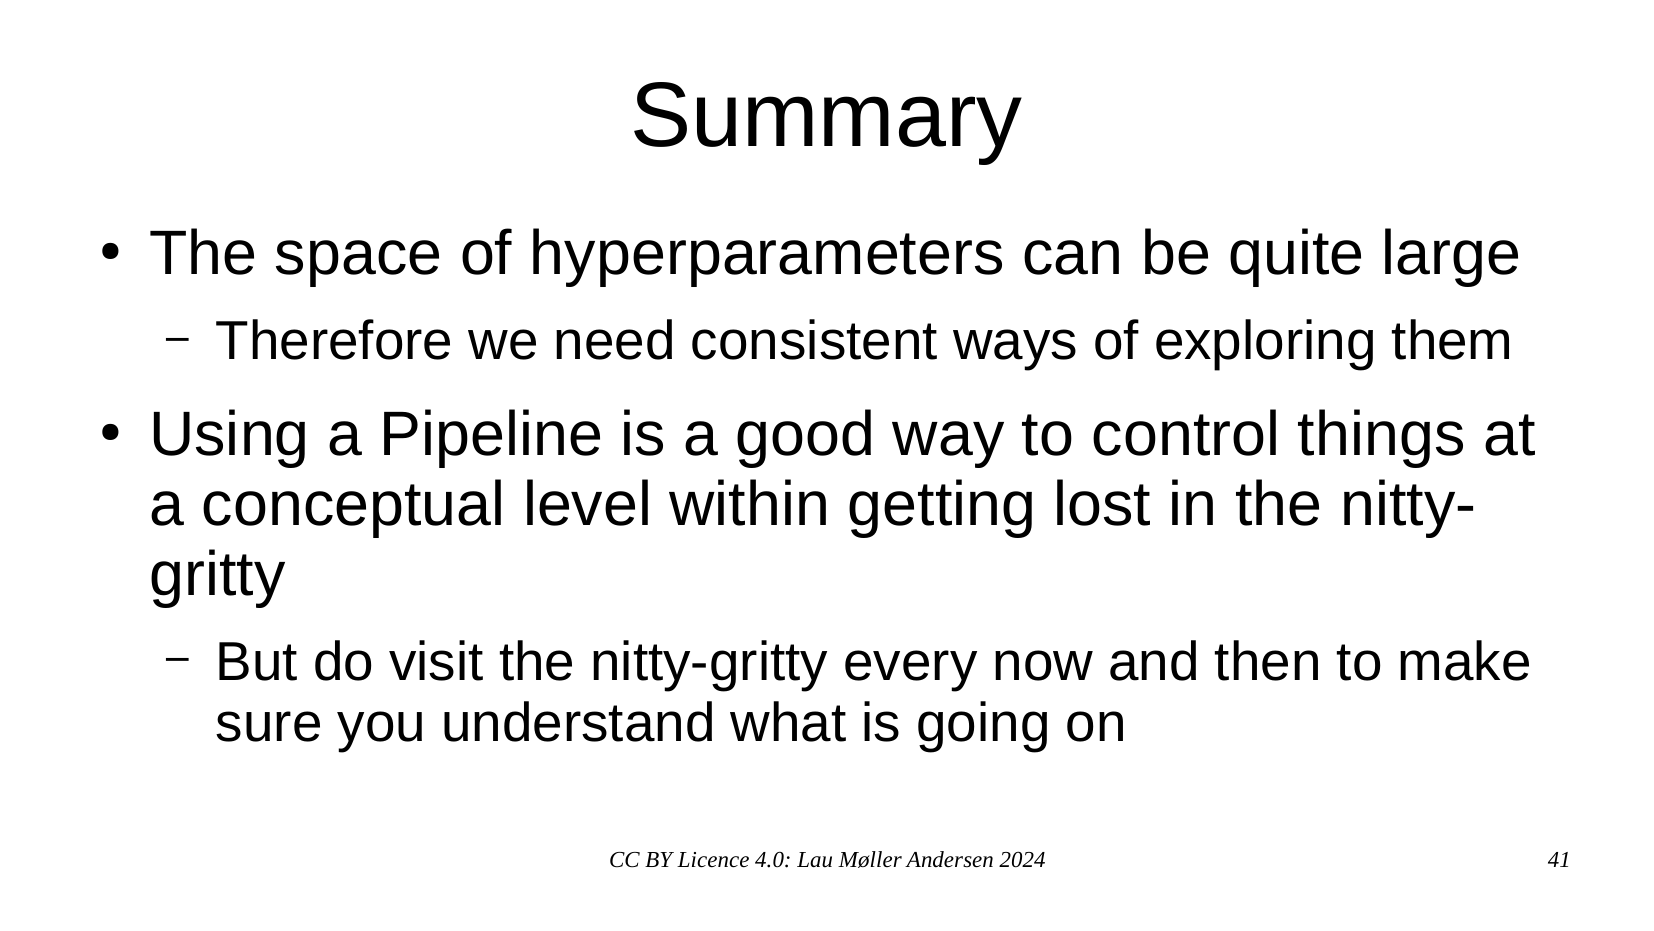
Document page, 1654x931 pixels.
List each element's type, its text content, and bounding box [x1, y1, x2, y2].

list The space of hyperparameters can be quite large Therefore we need consistent ways of exploring them Using a Pipeline is a good way to control things at a conceptual level within getting lost in the nitty-gritty But do visit the nitty-gritty every now and then to make sure you understand what is going on [82, 217, 1571, 758]
title Summary [82, 37, 1571, 193]
